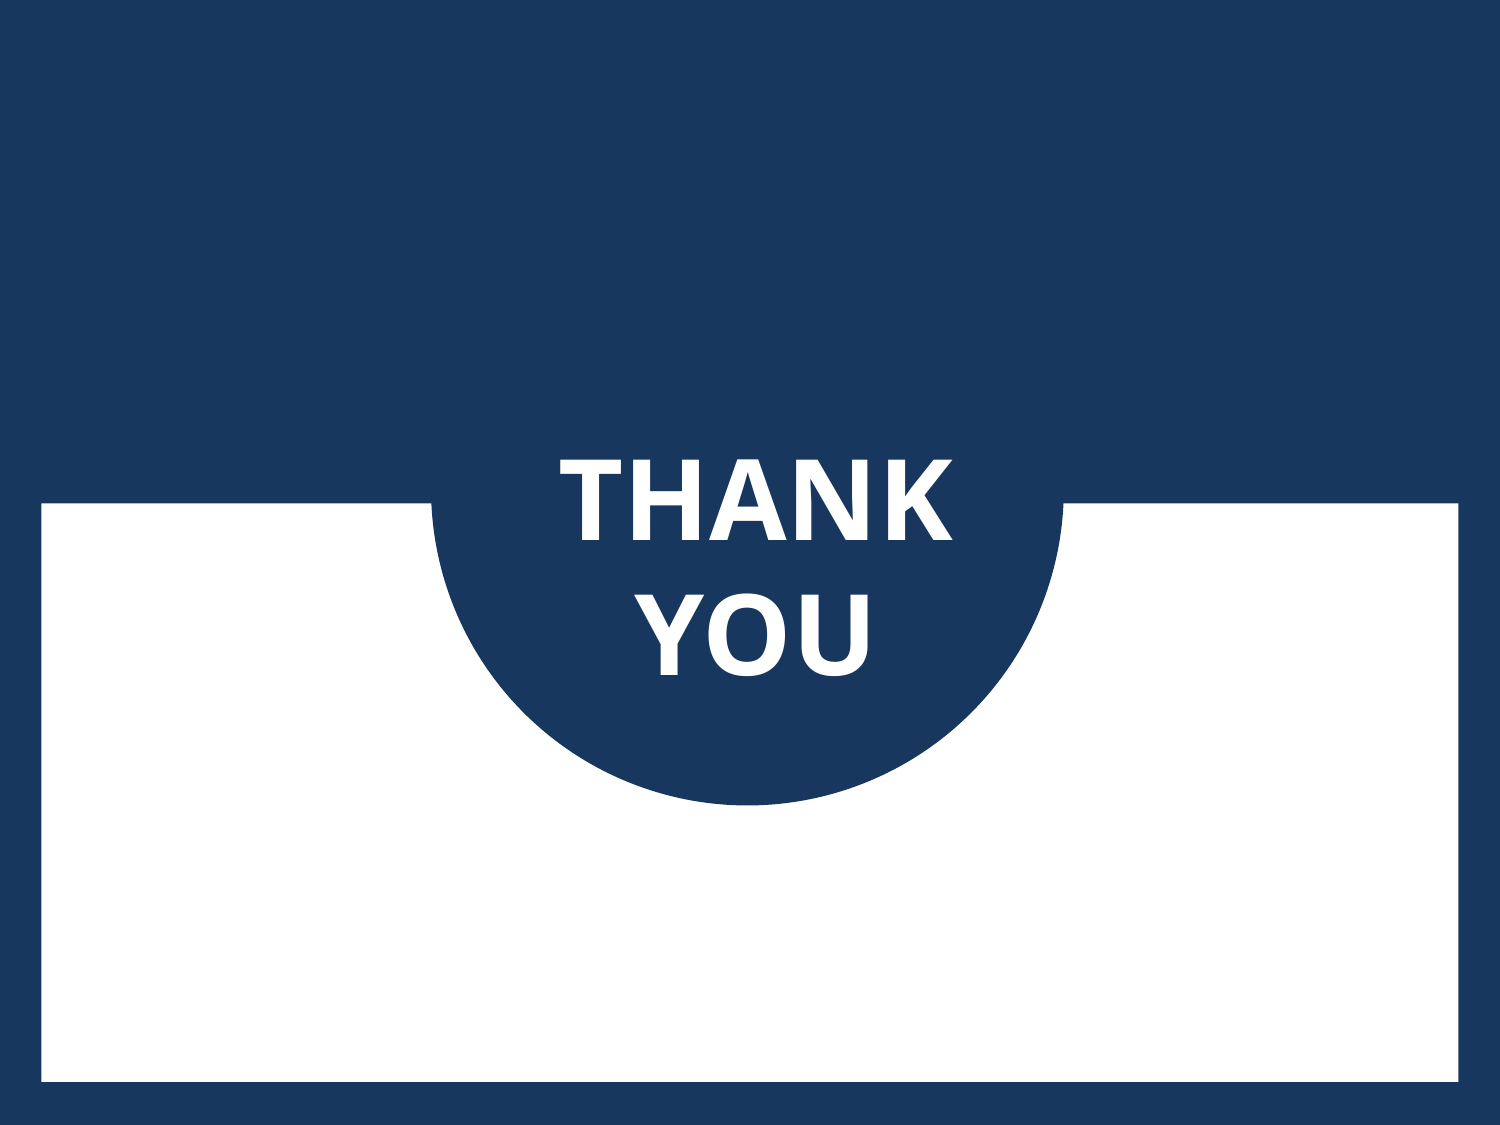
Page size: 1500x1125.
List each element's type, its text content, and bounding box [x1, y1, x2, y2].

text_box THANK YOU [442, 420, 1069, 706]
text_box [41, 172, 1459, 1082]
